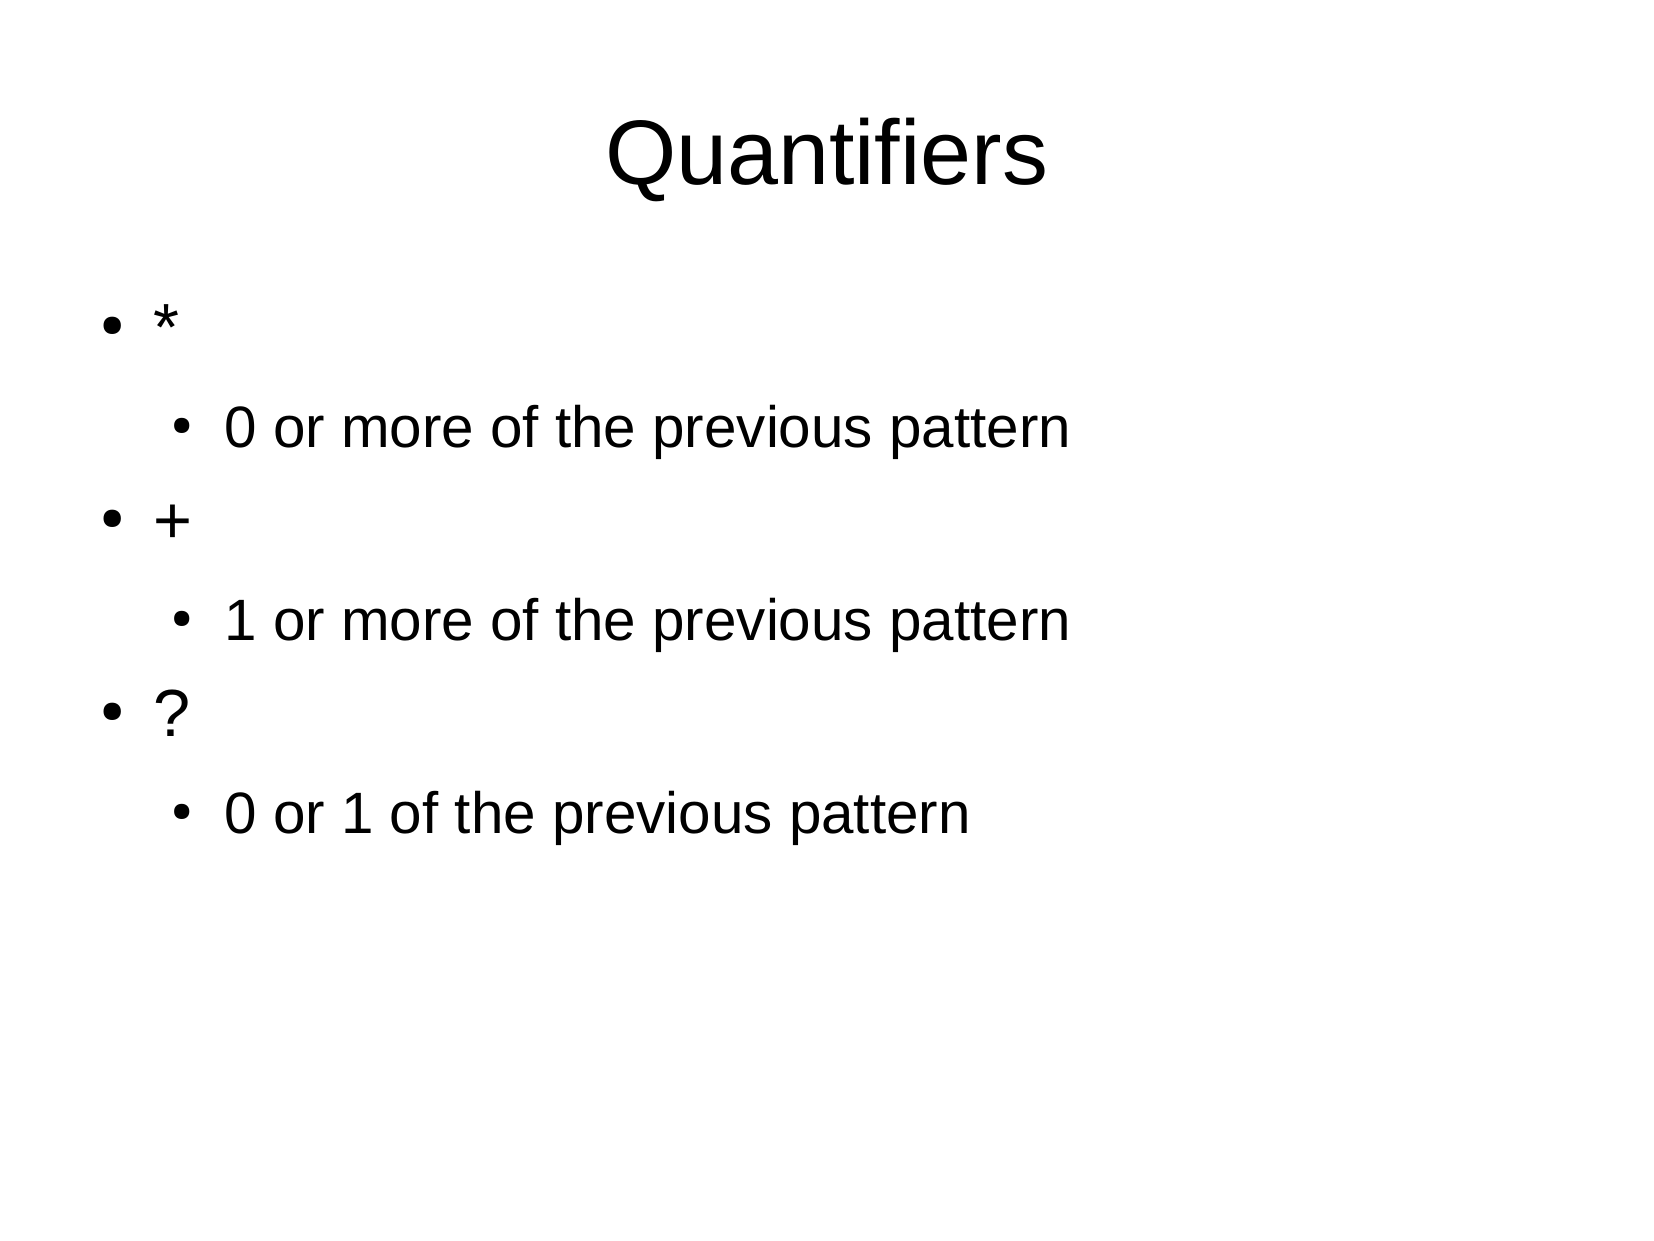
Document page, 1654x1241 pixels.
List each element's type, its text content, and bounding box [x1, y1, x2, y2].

title Quantifiers [82, 56, 1571, 250]
list * 0 or more of the previous pattern + 1 or more of the previous pattern ? 0 or 1 of the previous pattern [82, 290, 1571, 1094]
